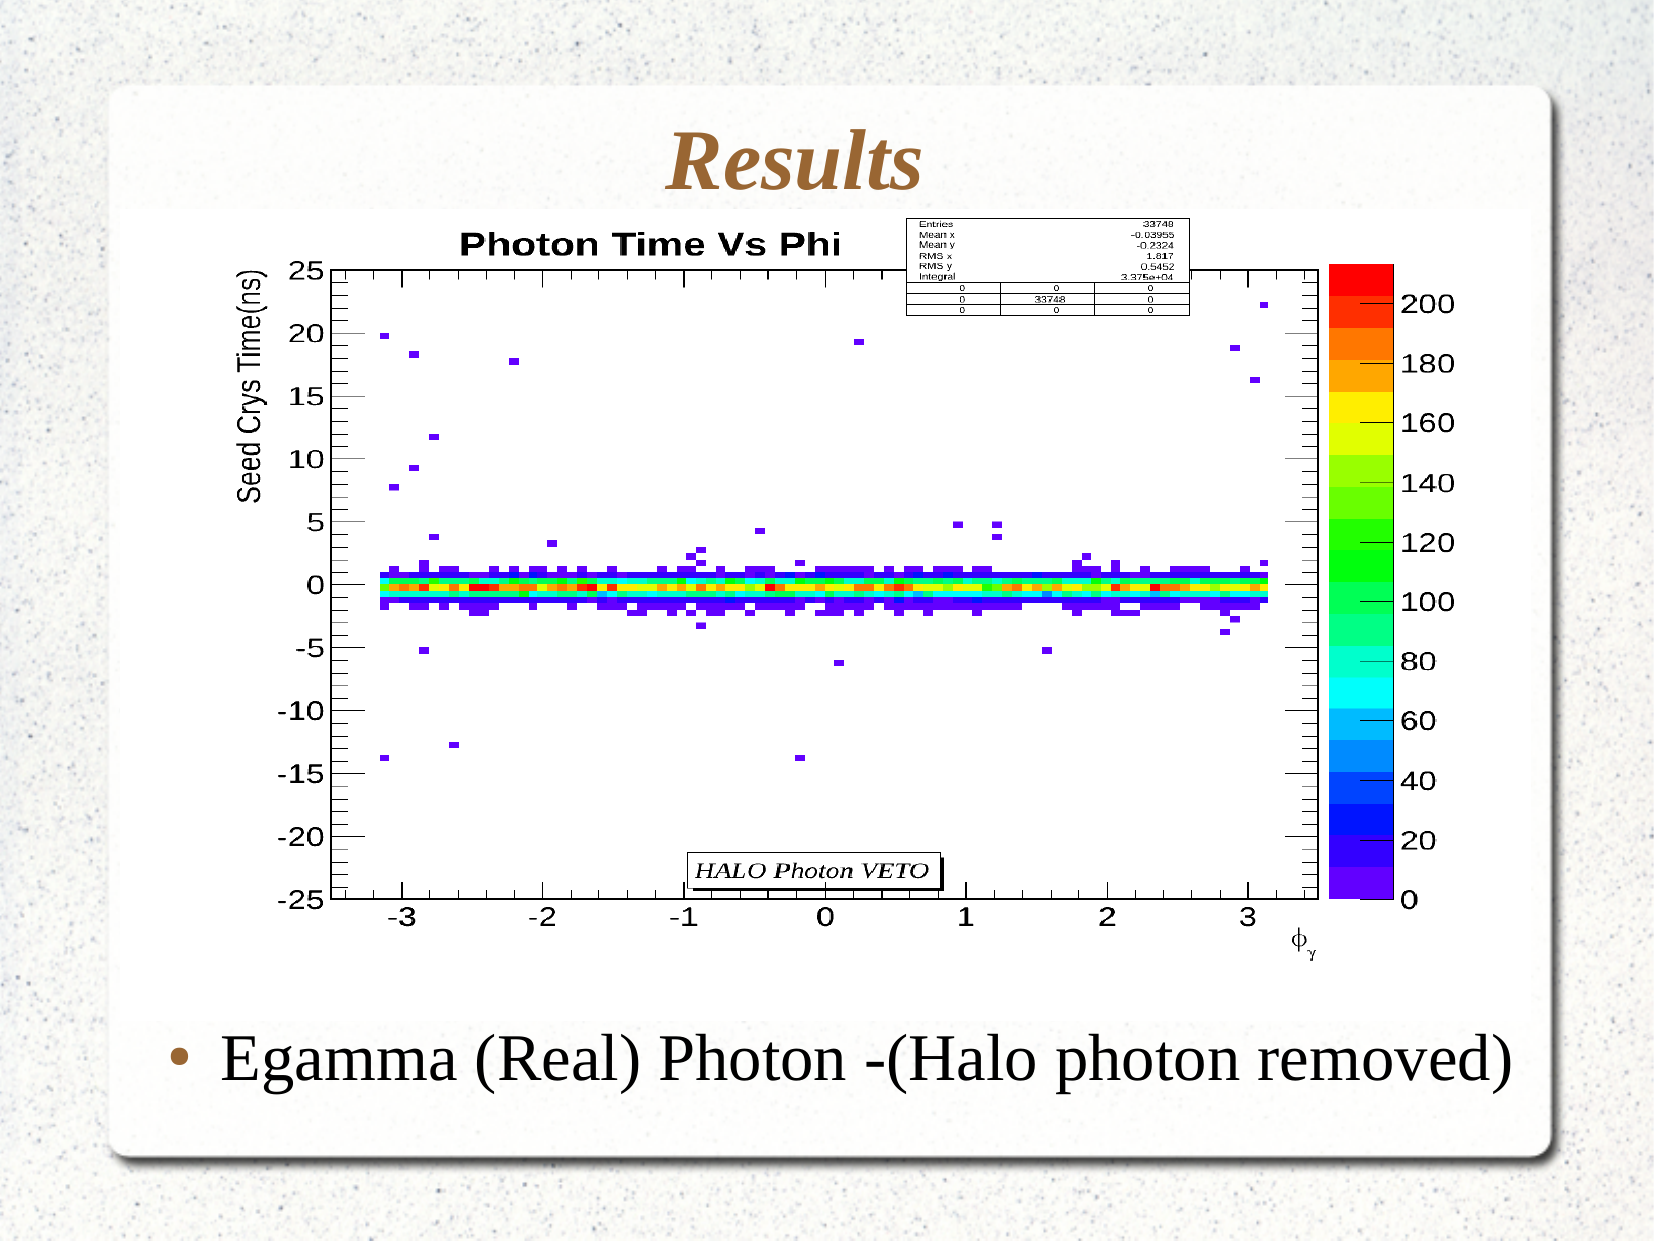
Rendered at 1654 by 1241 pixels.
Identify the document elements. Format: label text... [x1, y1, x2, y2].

picture [0, 0, 1654, 1241]
list Egamma (Real) Photon -(Halo photon removed) [150, 1020, 1546, 1096]
title Results [360, 96, 1231, 209]
